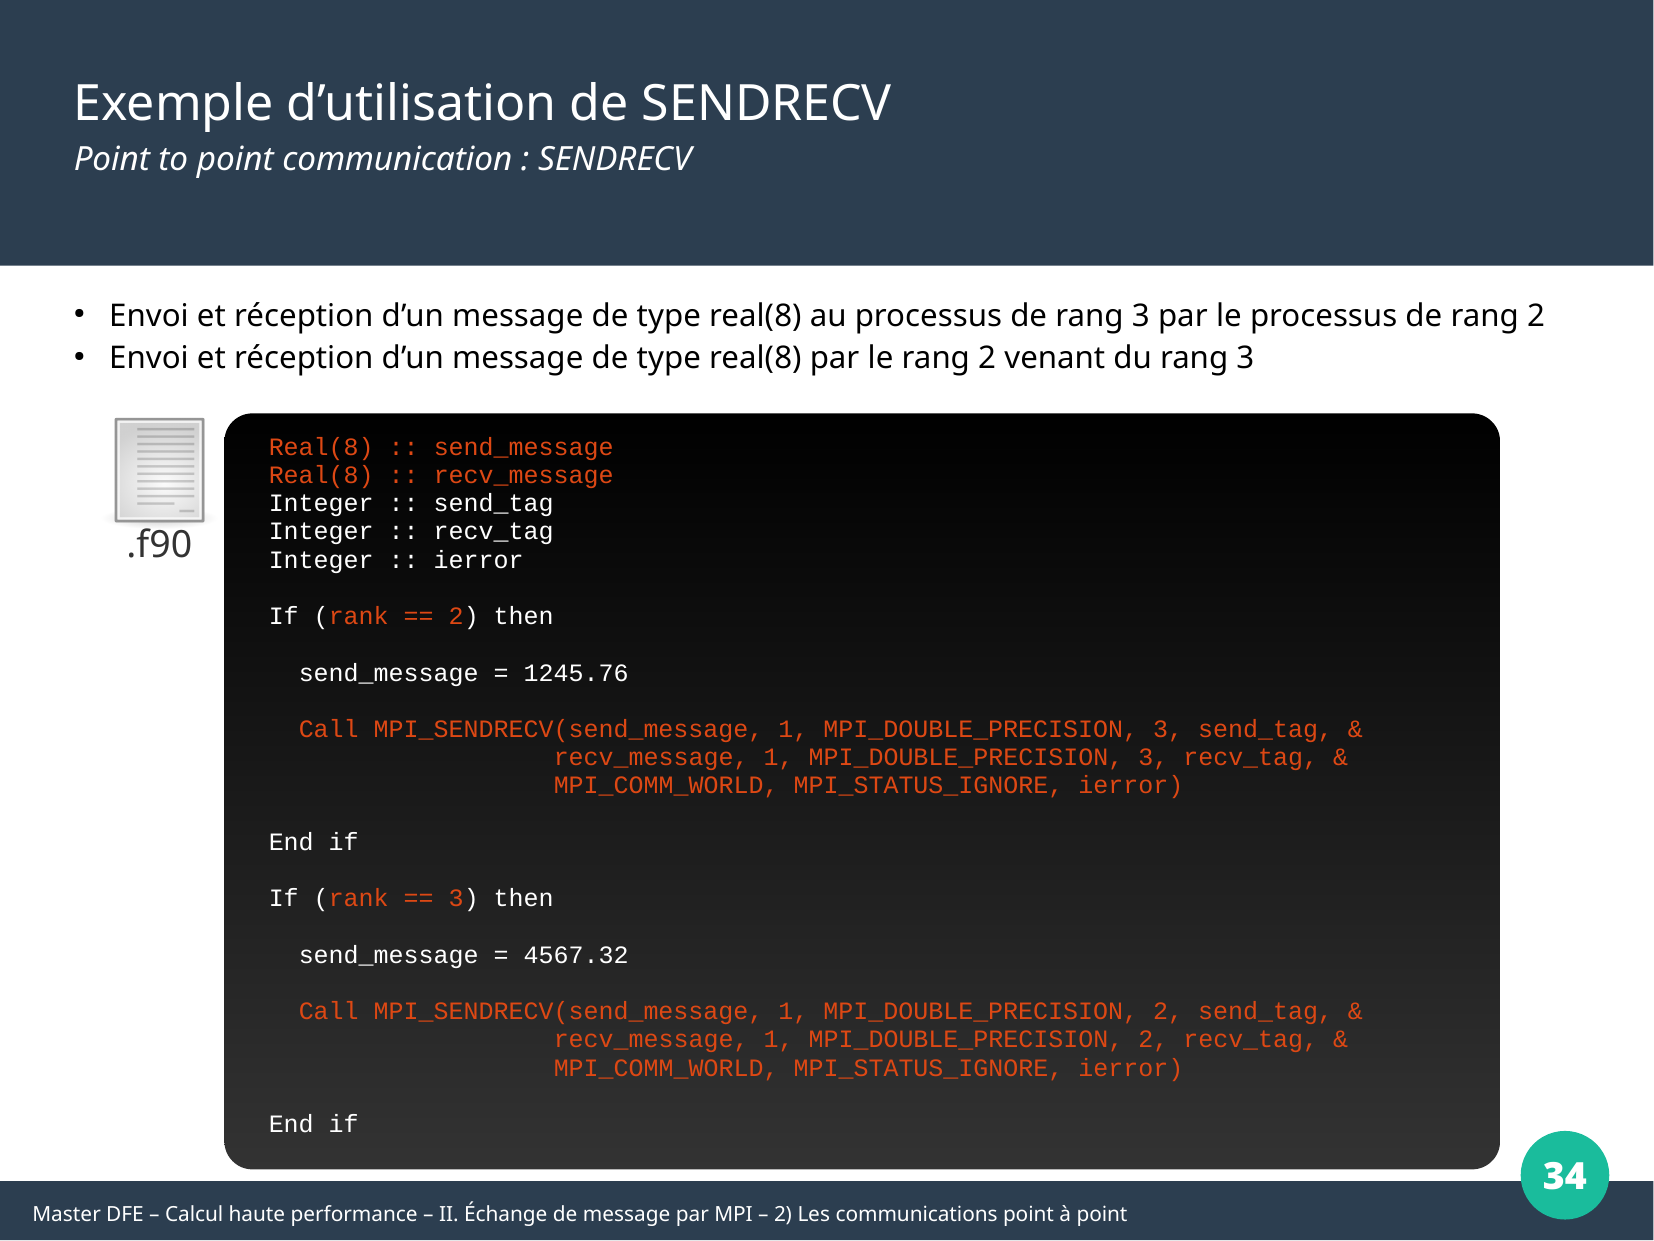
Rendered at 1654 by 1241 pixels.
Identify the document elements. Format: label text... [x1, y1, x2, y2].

text_box Real(8) :: send_message Real(8) :: recv_message Integer :: send_tag Integer :: recv_tag Integer :: ierror If (rank == 2) then send_message = 1245.76 Call MPI_SENDRECV(send_message, 1, MPI_DOUBLE_PRECISION, 3, send_tag, & recv_message, 1, MPI_DOUBLE_PRECISION, 3, recv_tag, & MPI_COMM_WORLD, MPI_STATUS_IGNORE, ierror) End if If (rank == 3) then send_message = 4567.32 Call MPI_SENDRECV(send_message, 1, MPI_DOUBLE_PRECISION, 2, send_tag, & recv_message, 1, MPI_DOUBLE_PRECISION, 2, recv_tag, & MPI_COMM_WORLD, MPI_STATUS_IGNORE, ierror) End if [253, 427, 1477, 1148]
picture [100, 413, 219, 510]
text_box .f90 [82, 510, 237, 576]
text_box Exemple d’utilisation de SENDRECV Point to point communication : SENDRECV [59, 59, 1619, 254]
text_box [224, 413, 1501, 1170]
text_box Envoi et réception d’un message de type real(8) au processus de rang 3 par le processus de rang 2 Envoi et réception d’un message de type real(8) par le rang 2 venant du rang 3 [59, 285, 1619, 385]
text_box Master DFE – Calcul haute performance – II. Échange de message par MPI – 2) Les communications point à point [17, 1191, 1436, 1235]
